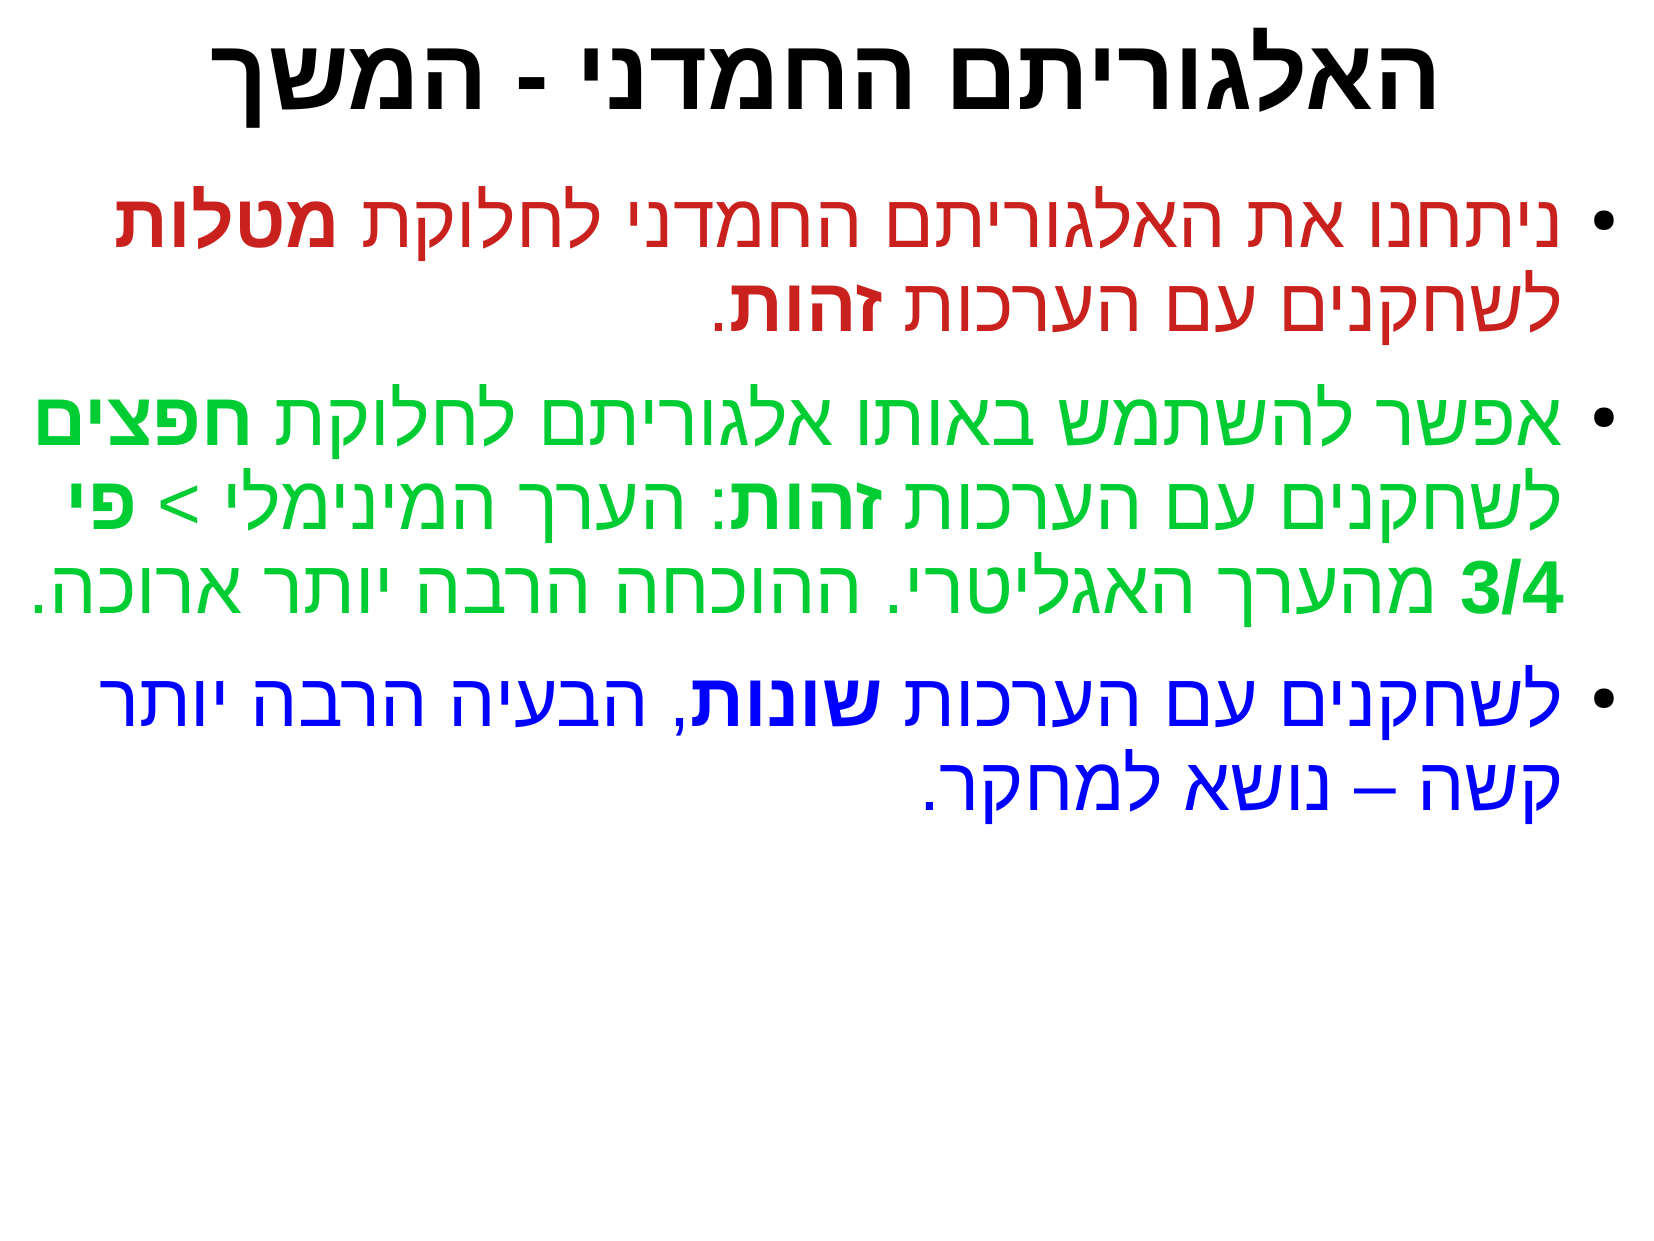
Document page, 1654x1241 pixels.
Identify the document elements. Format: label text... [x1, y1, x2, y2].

list ניתחנו את האלגוריתם החמדני לחלוקת מטלות לשחקנים עם הערכות זהות. אפשר להשתמש באותו אלגוריתם לחלוקת חפצים לשחקנים עם הערכות זהות: הערך המינימלי > פי 3/4 מהערך האגליטרי. ההוכחה הרבה יותר ארוכה. לשחקנים עם הערכות שונות, הבעיה הרבה יותר קשה – נושא למחקר. [0, 180, 1636, 871]
title האלגוריתם החמדני - המשך [0, 0, 1654, 151]
